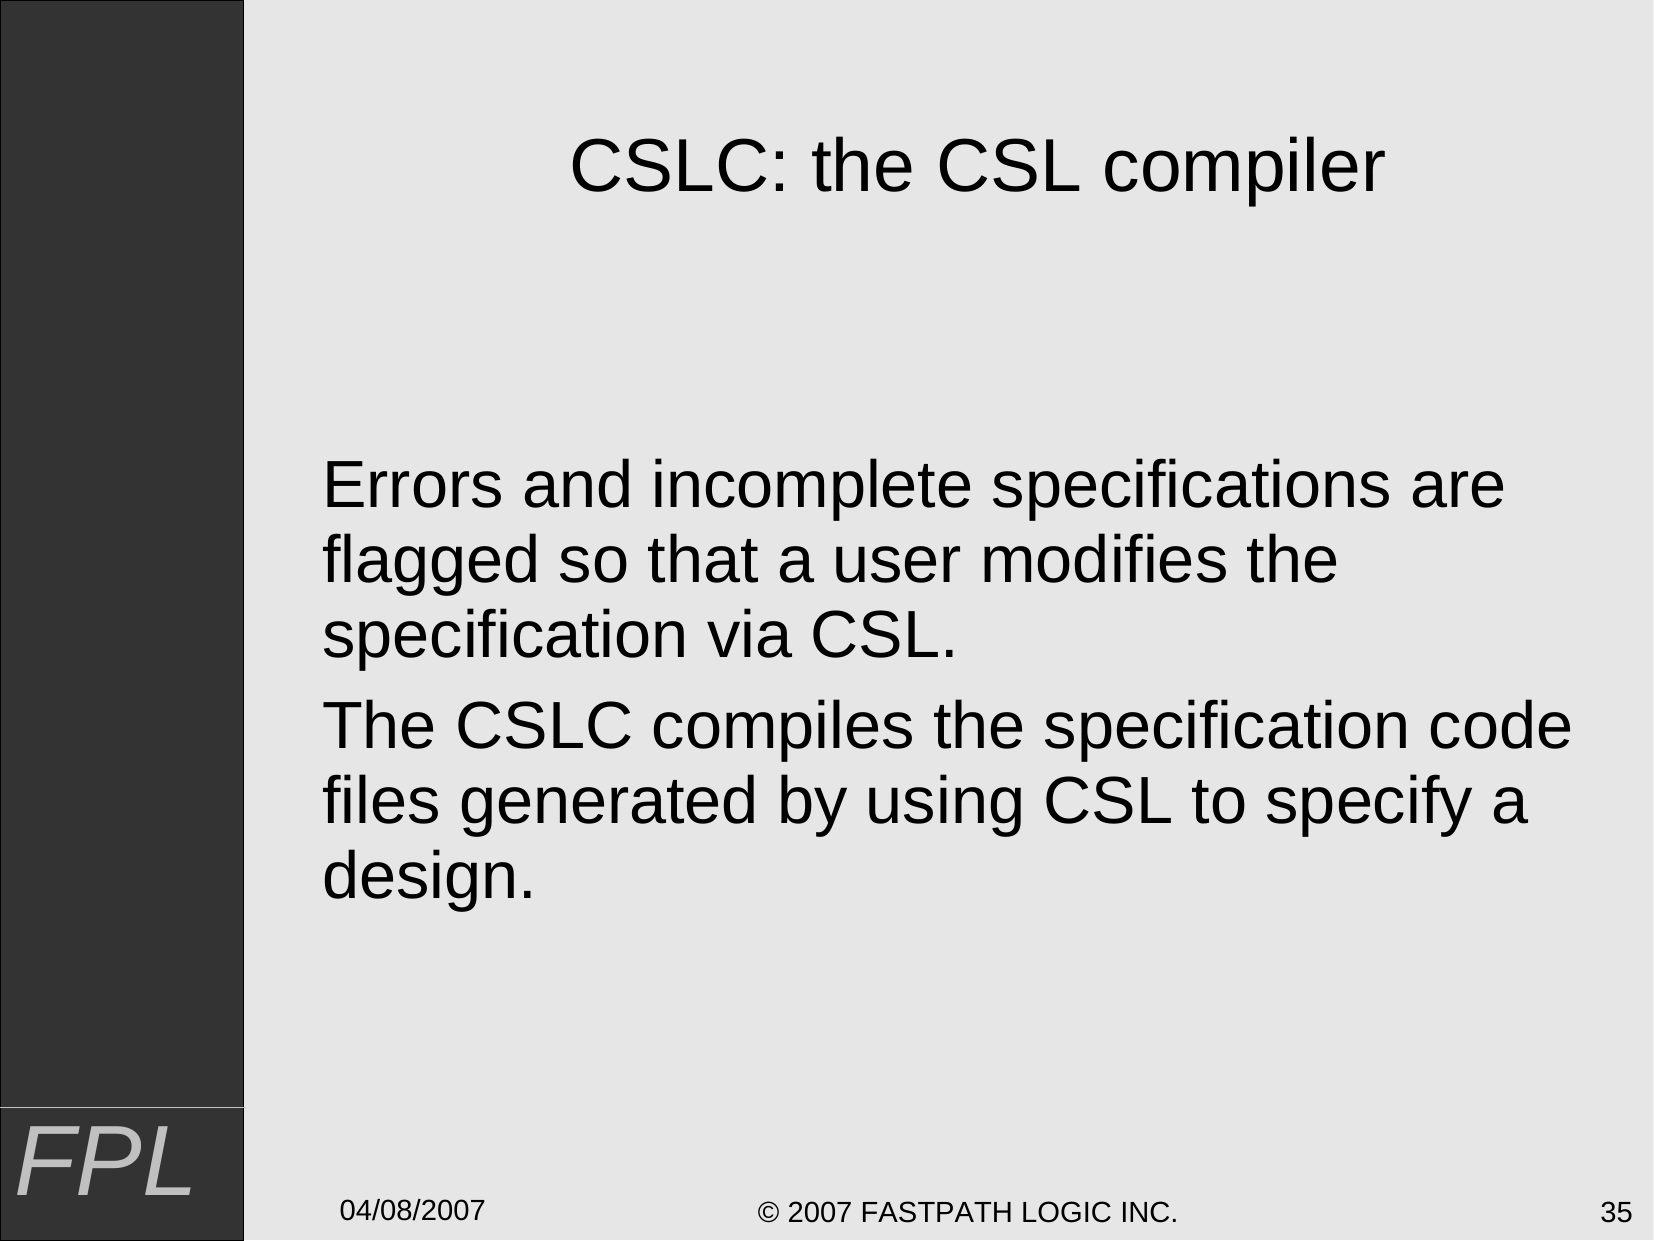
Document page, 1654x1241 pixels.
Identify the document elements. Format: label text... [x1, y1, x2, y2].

subtitle Errors and incomplete specifications are flagged so that a user modifies the specification via CSL. The CSLC compiles the specification code files generated by using CSL to specify a design. [322, 272, 1635, 1179]
title CSLC: the CSL compiler [427, 57, 1530, 272]
